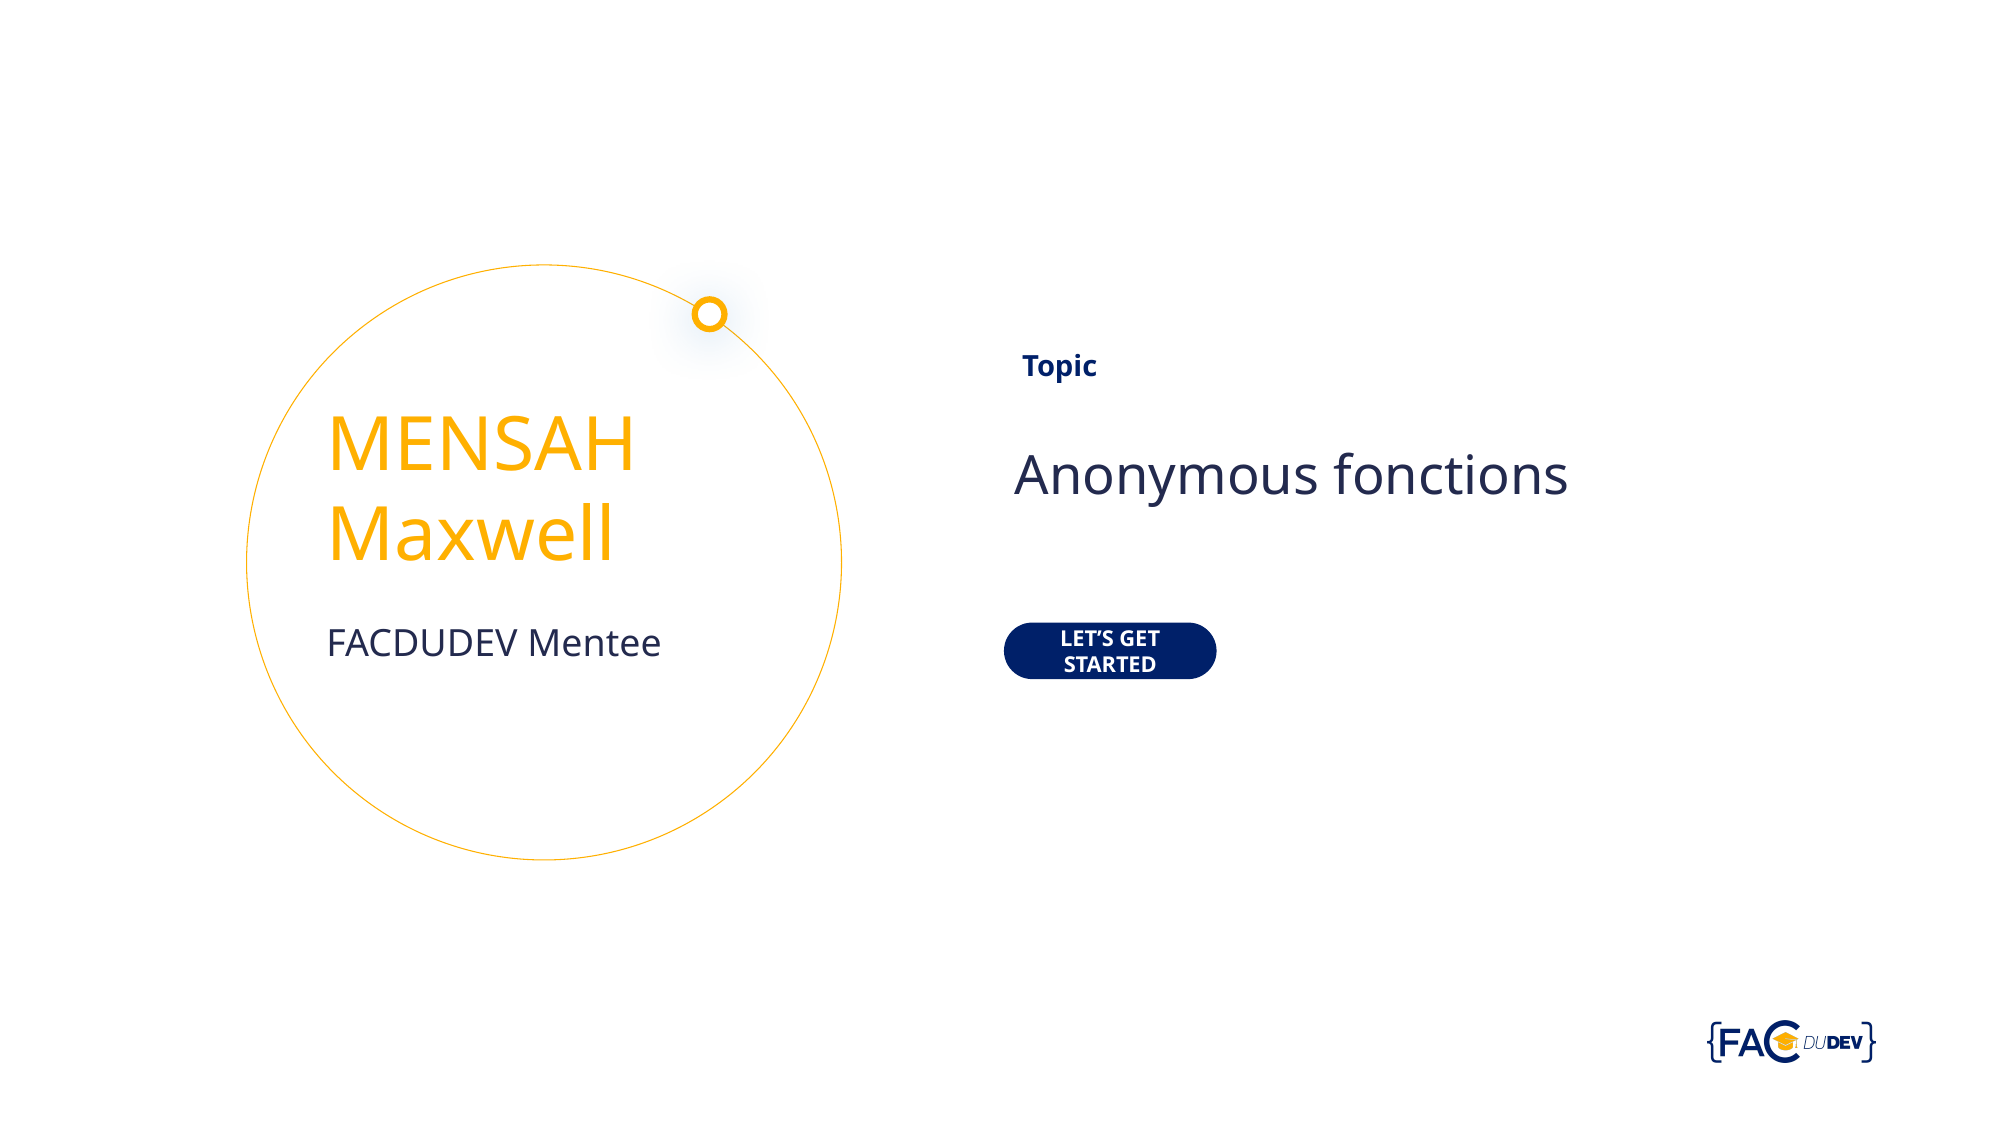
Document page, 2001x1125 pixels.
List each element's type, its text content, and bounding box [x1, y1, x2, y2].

picture [1707, 1020, 1876, 1063]
text_box Topic [999, 329, 1357, 390]
text_box FACDUDEV Mentee [311, 588, 798, 672]
text_box [246, 264, 841, 860]
text_box MENSAH Maxwell [311, 388, 843, 583]
text_box LET’S GET STARTED [1003, 622, 1217, 680]
text_box Anonymous fonctions [999, 400, 1750, 513]
